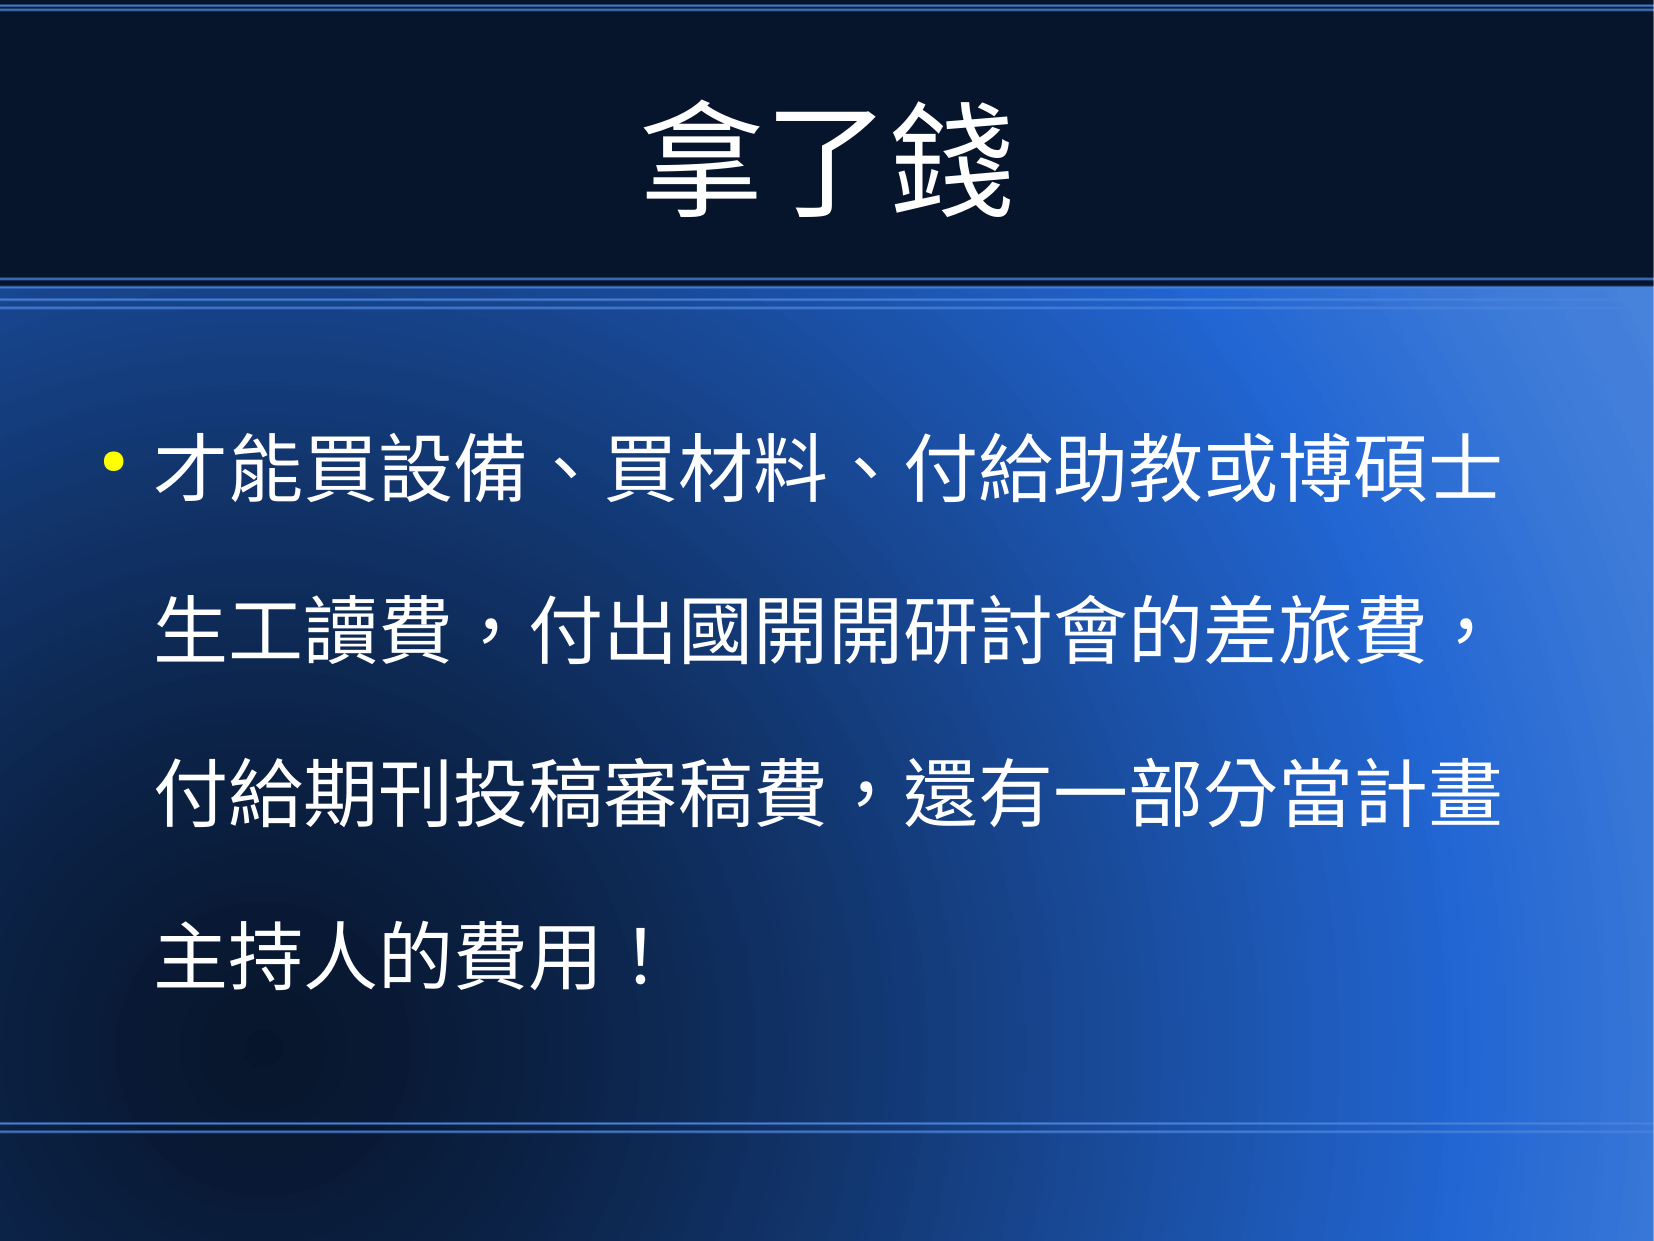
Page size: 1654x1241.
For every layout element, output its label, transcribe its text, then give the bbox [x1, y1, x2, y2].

picture [0, 0, 1654, 1241]
title 拿了錢 [82, 49, 1571, 257]
list 才能買設備、買材料、付給助教或博碩士生工讀費，付出國開開研討會的差旅費，付給期刊投稿審稿費，還有一部分當計畫主持人的費用！ [82, 355, 1571, 1241]
